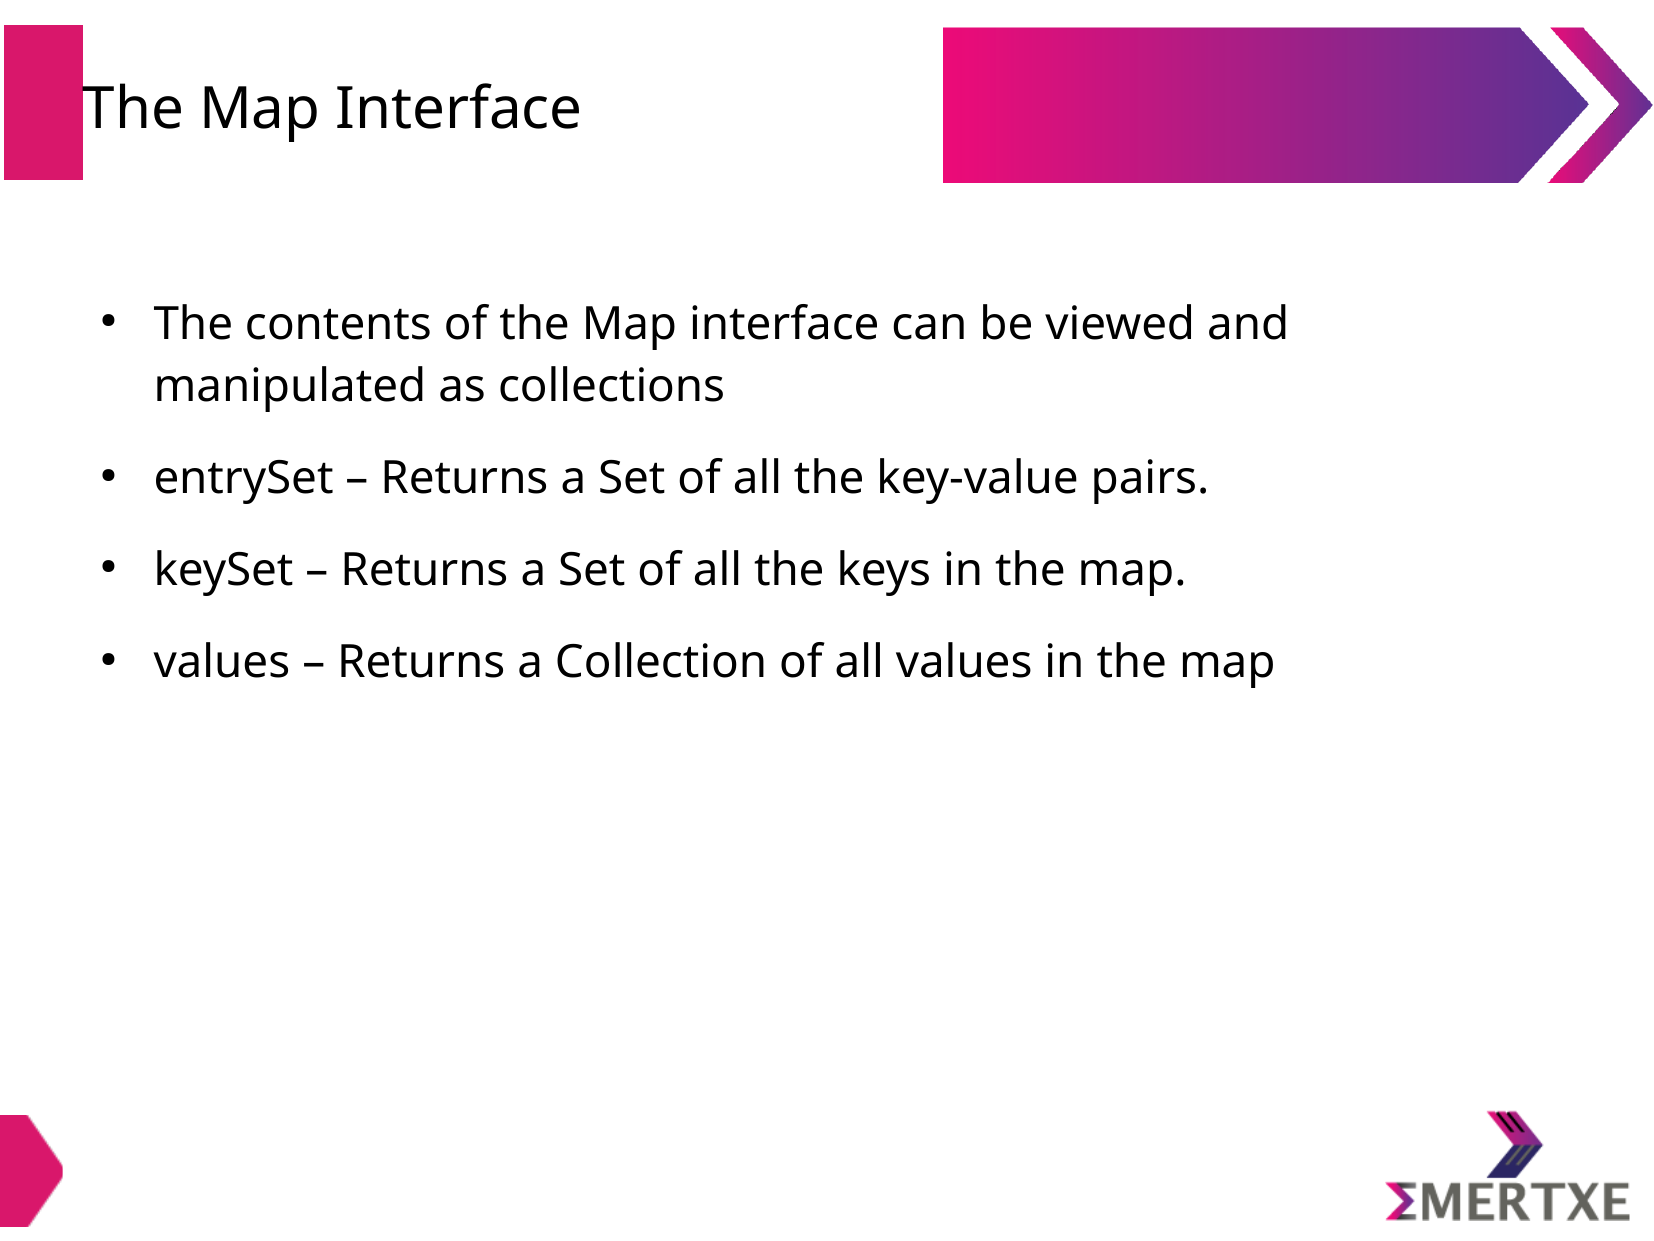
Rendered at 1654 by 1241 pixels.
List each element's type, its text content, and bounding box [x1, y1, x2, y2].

picture [1571, 27, 1653, 183]
picture [1385, 1107, 1631, 1221]
list The contents of the Map interface can be viewed and manipulated as collections entrySet – Returns a Set of all the key-value pairs. keySet – Returns a Set of all the keys in the map. values – Returns a Collection of all values in the map [82, 290, 1571, 1010]
title The Map Interface [82, 2, 1571, 210]
